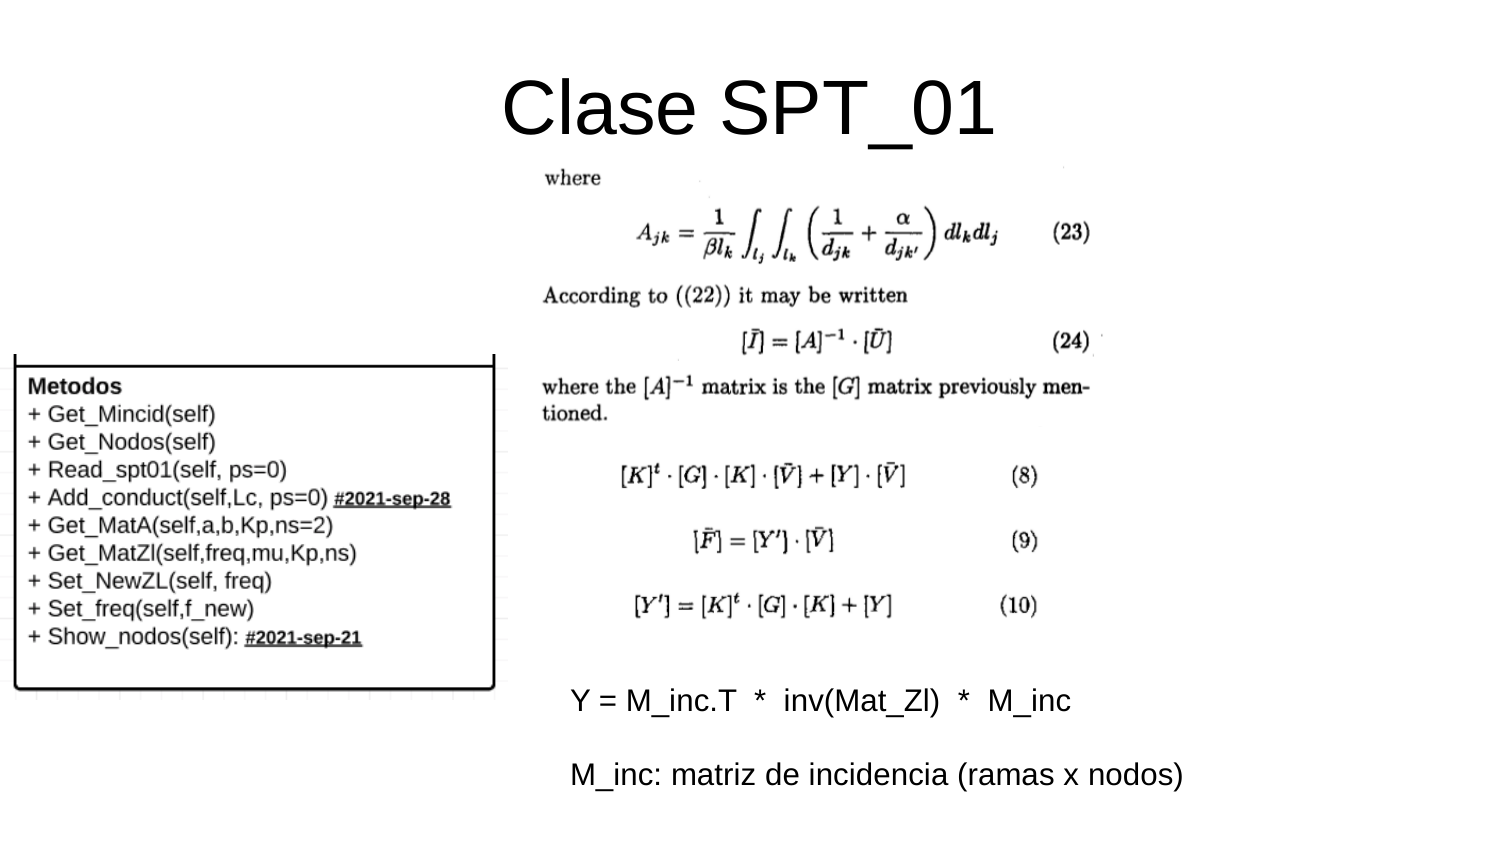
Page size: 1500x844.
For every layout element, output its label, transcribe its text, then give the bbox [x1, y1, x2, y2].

picture [0, 354, 508, 700]
picture [529, 163, 1112, 627]
text_box Clase SPT_01 [74, 33, 1425, 175]
text_box Y = M_inc.T * inv(Mat_Zl) * M_inc M_inc: matriz de incidencia (ramas x nodos) [557, 673, 1293, 770]
